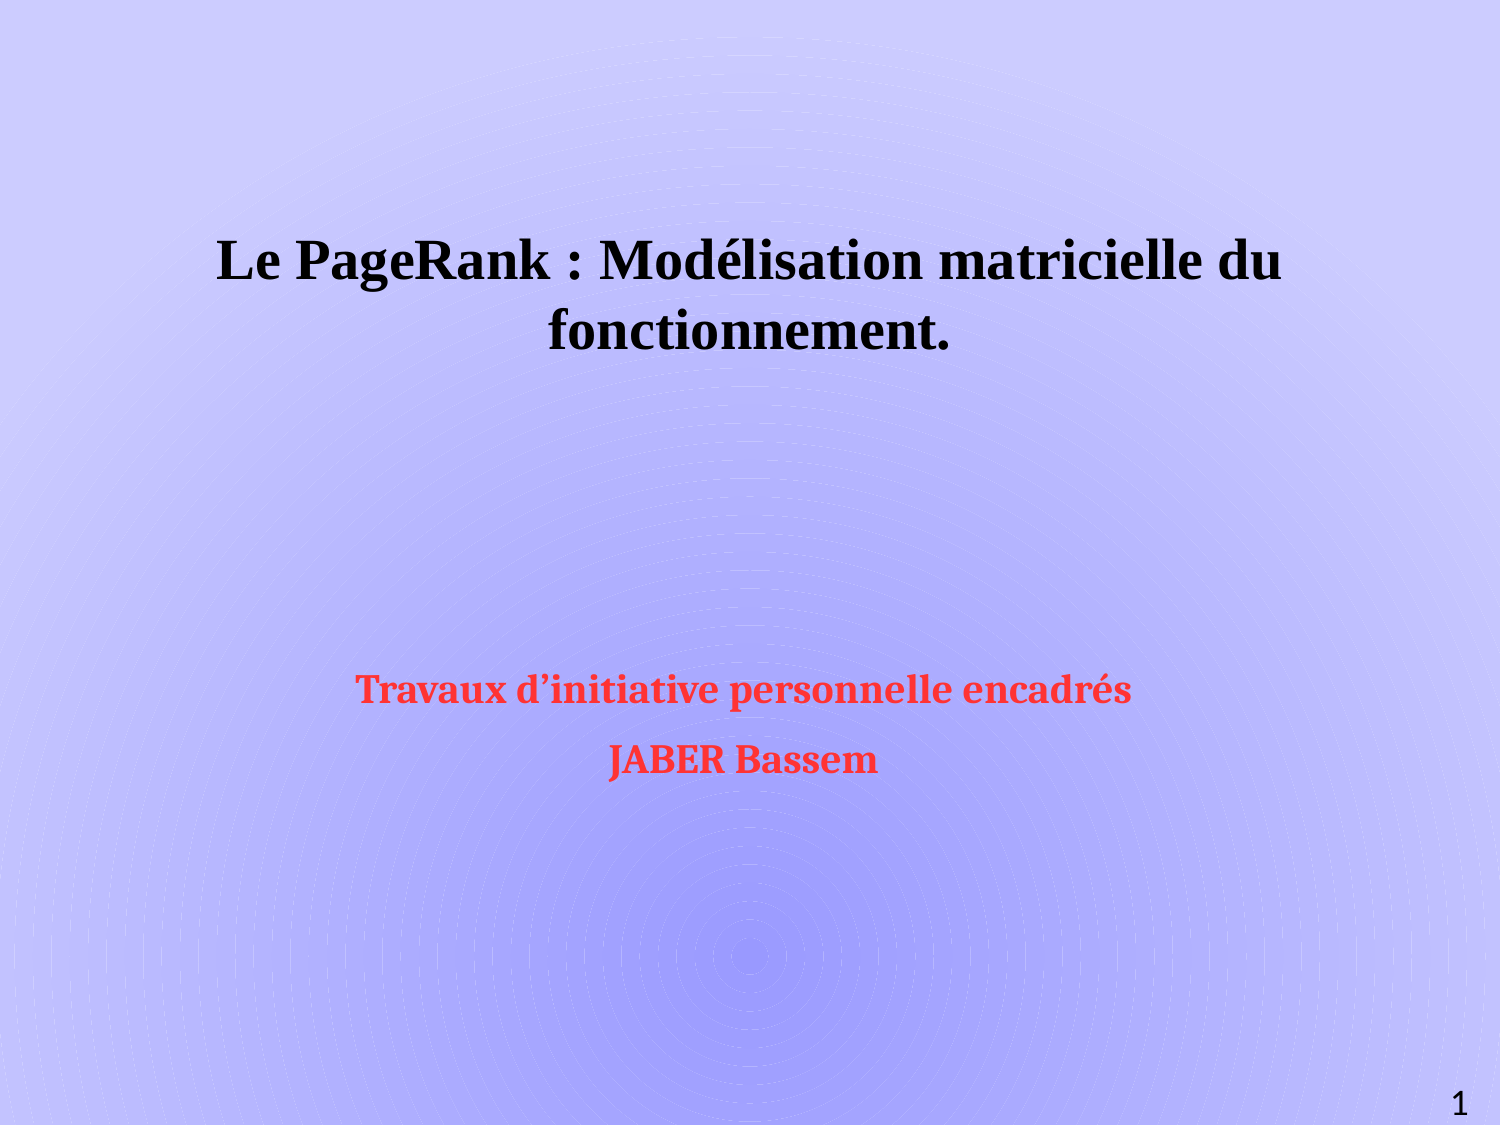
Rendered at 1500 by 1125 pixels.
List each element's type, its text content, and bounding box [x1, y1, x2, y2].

text_box Travaux d’initiative personnelle encadrés JABER Bassem [171, 538, 1317, 917]
title Le PageRank : Modélisation matricielle du fonctionnement. [100, 101, 1400, 480]
slide_number <numéro> [1133, 1070, 1484, 1125]
